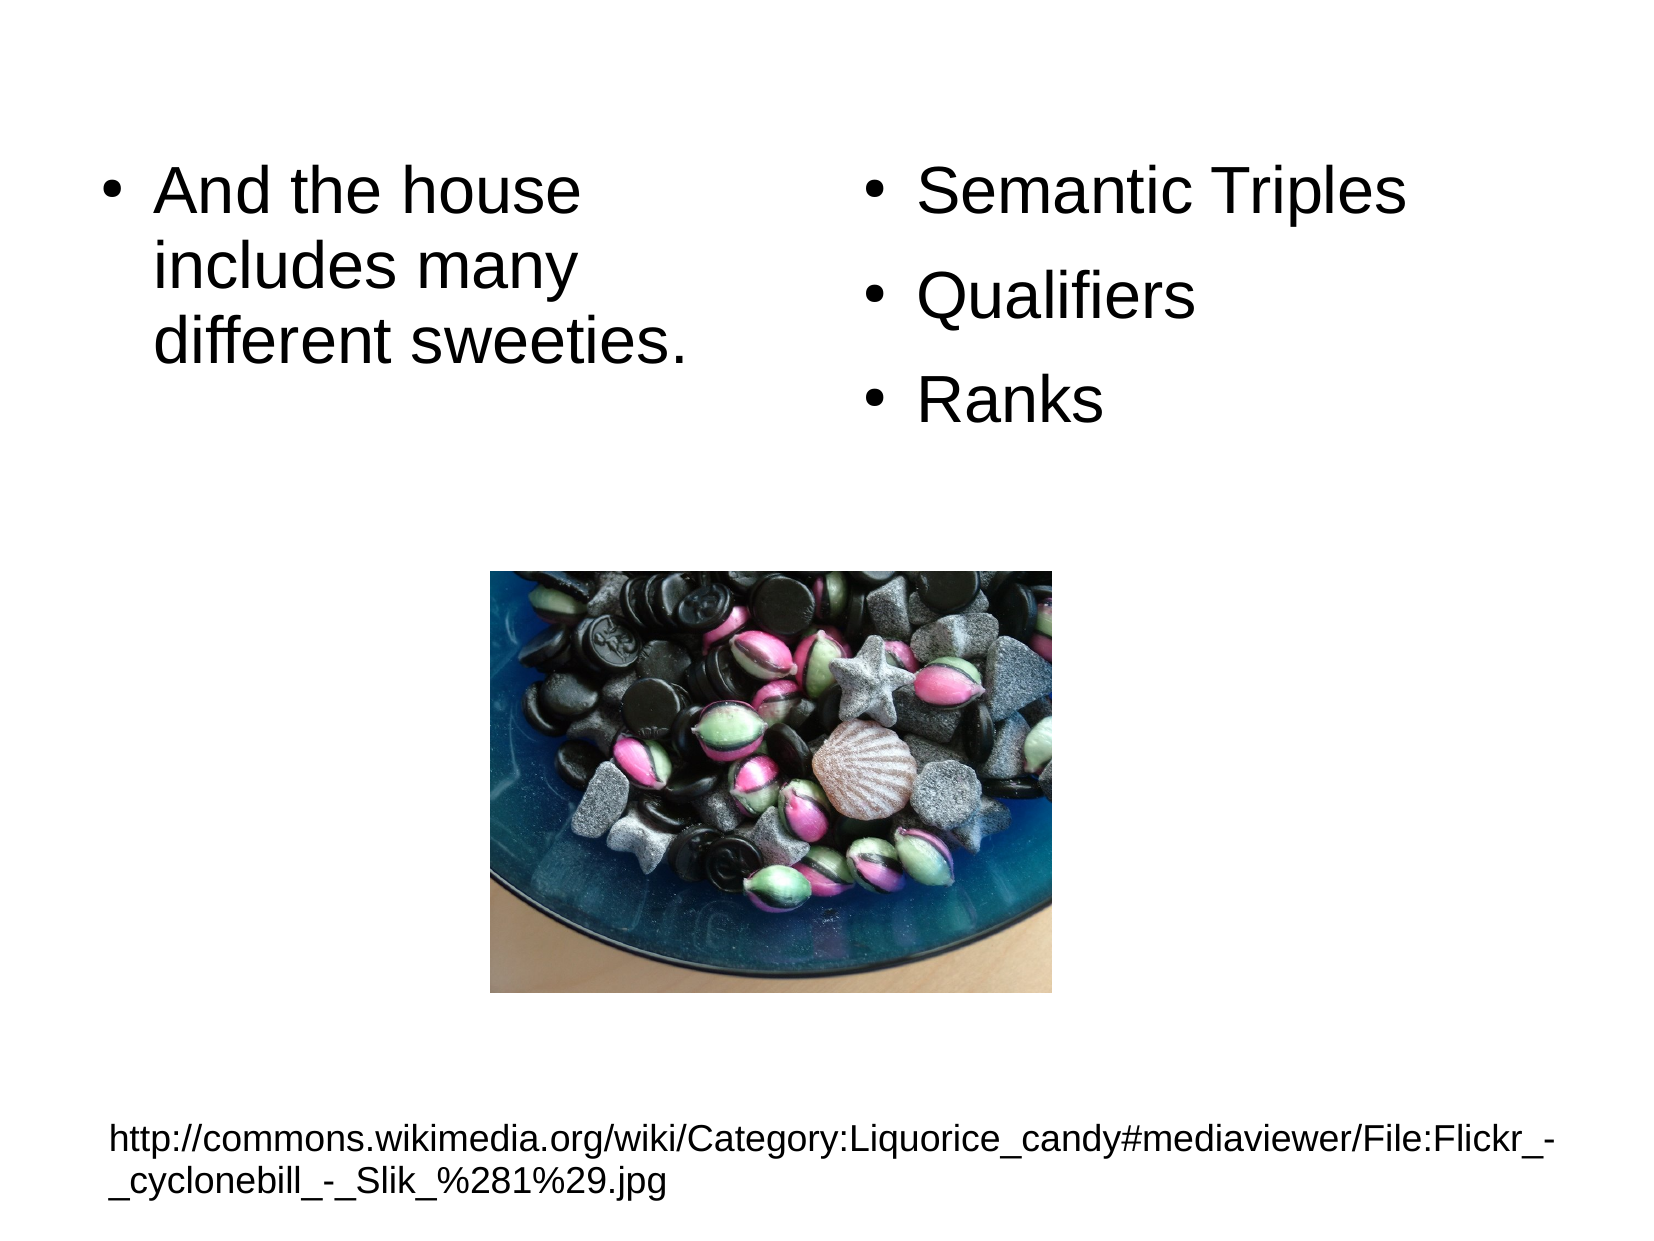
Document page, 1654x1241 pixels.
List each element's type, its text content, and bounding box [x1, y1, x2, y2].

picture [490, 571, 1052, 993]
list Semantic Triples Qualifiers Ranks [845, 153, 1572, 1010]
list And the house includes many different sweeties. [82, 153, 809, 1010]
text_box http://commons.wikimedia.org/wiki/Category:Liquorice_candy#mediaviewer/File:Flickr_-_cyclonebill_-_Slik_%281%29.jpg [93, 1110, 1571, 1210]
